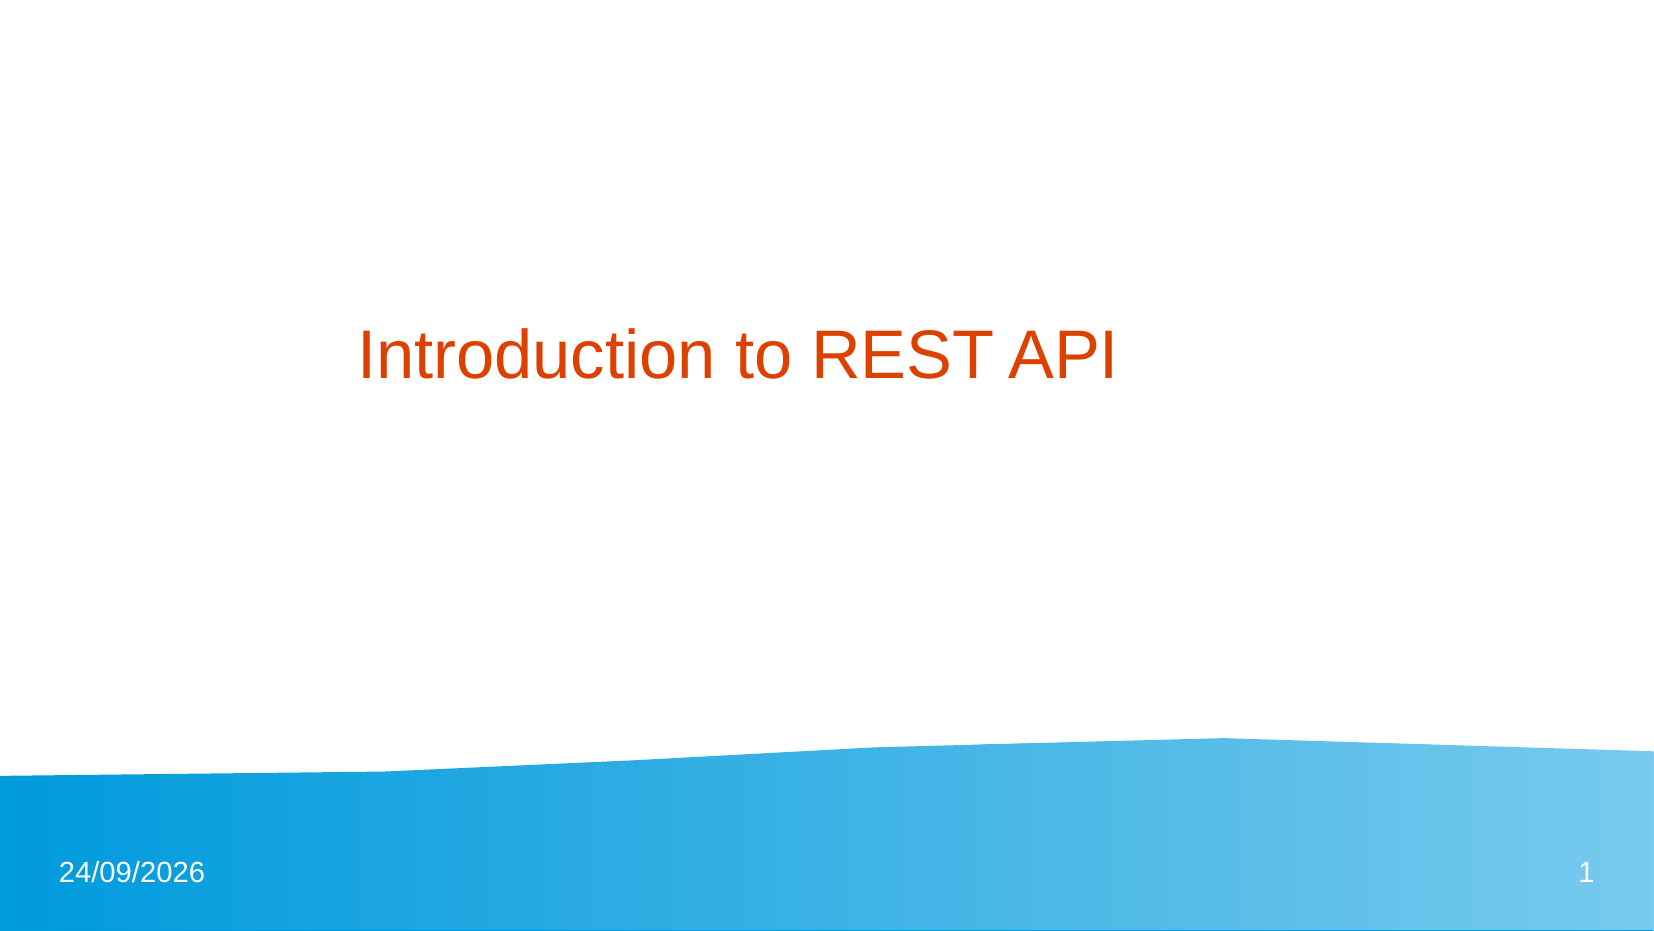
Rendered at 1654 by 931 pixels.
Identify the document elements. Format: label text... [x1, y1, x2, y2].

title Introduction to REST API [0, 265, 1477, 443]
